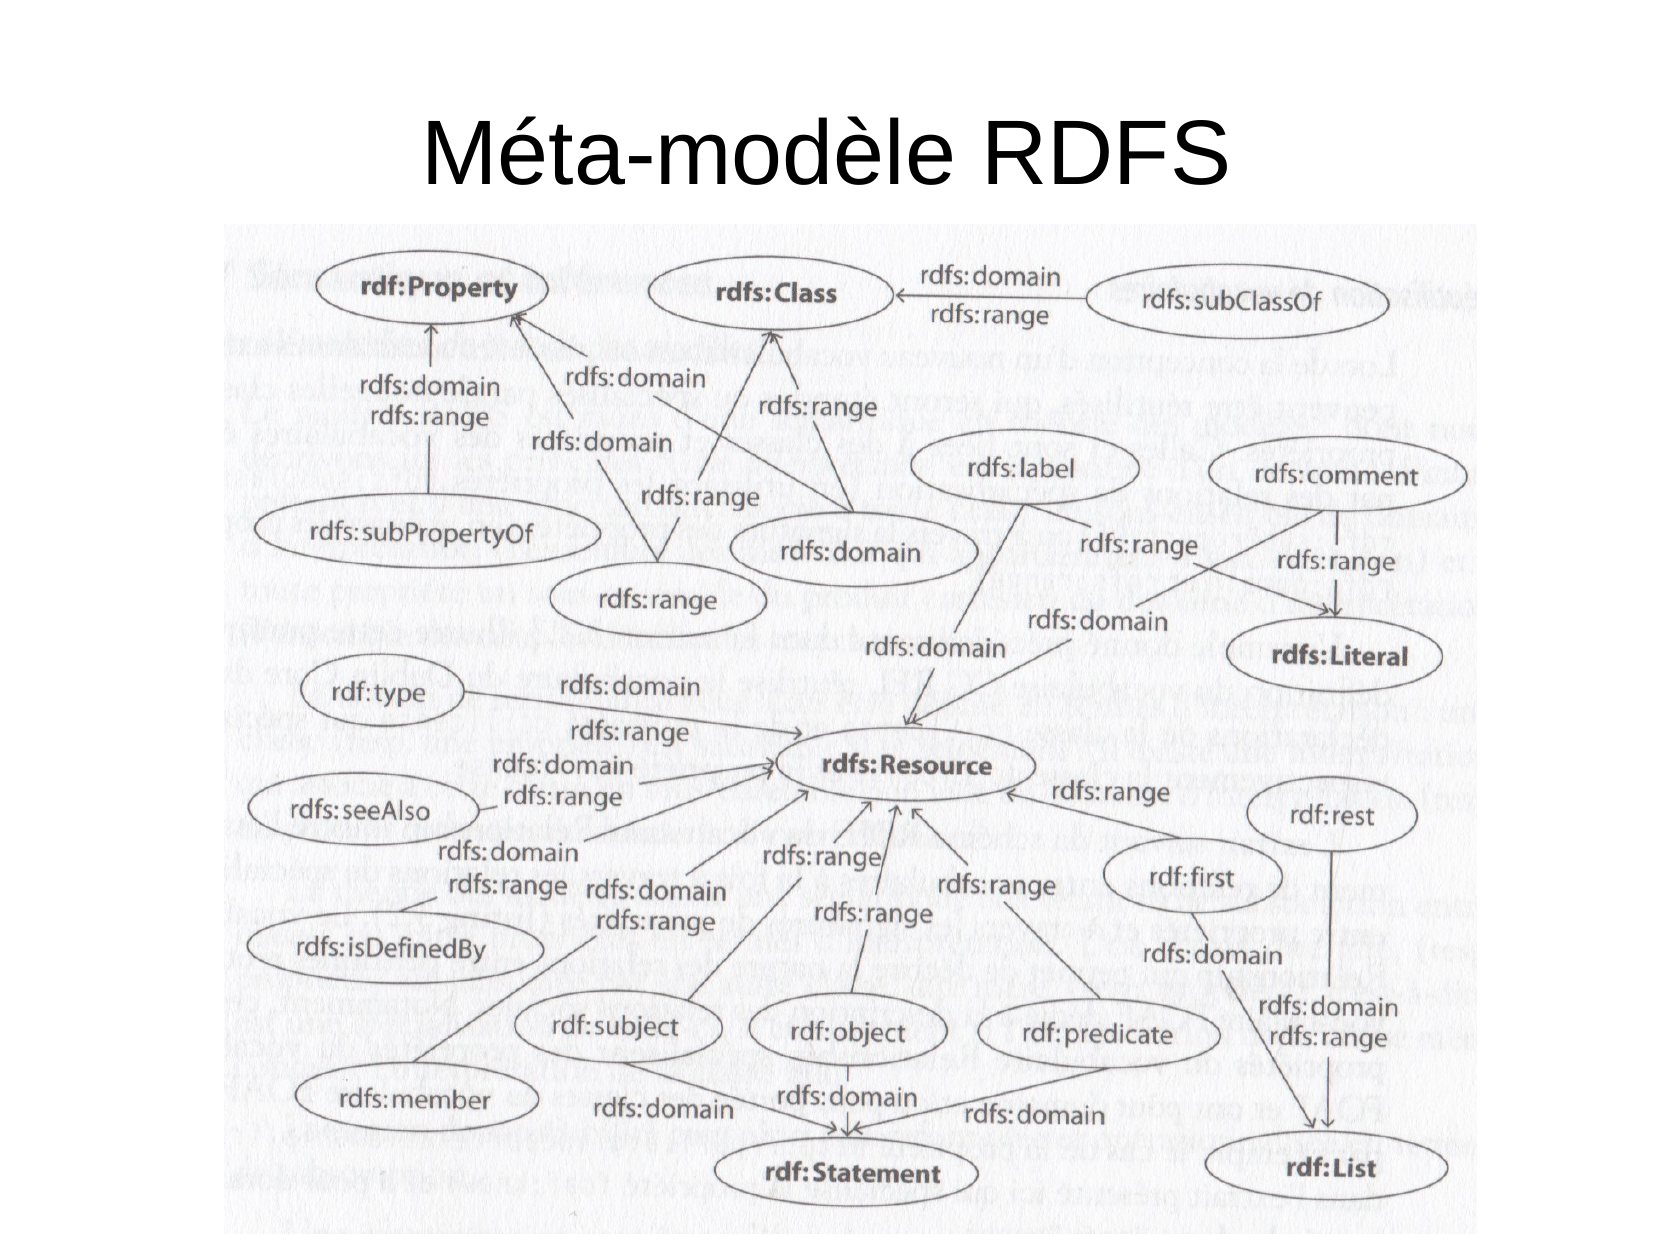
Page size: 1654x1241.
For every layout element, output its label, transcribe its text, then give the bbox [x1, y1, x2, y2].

title Méta-modèle RDFS [82, 49, 1571, 257]
picture [224, 224, 1477, 1234]
